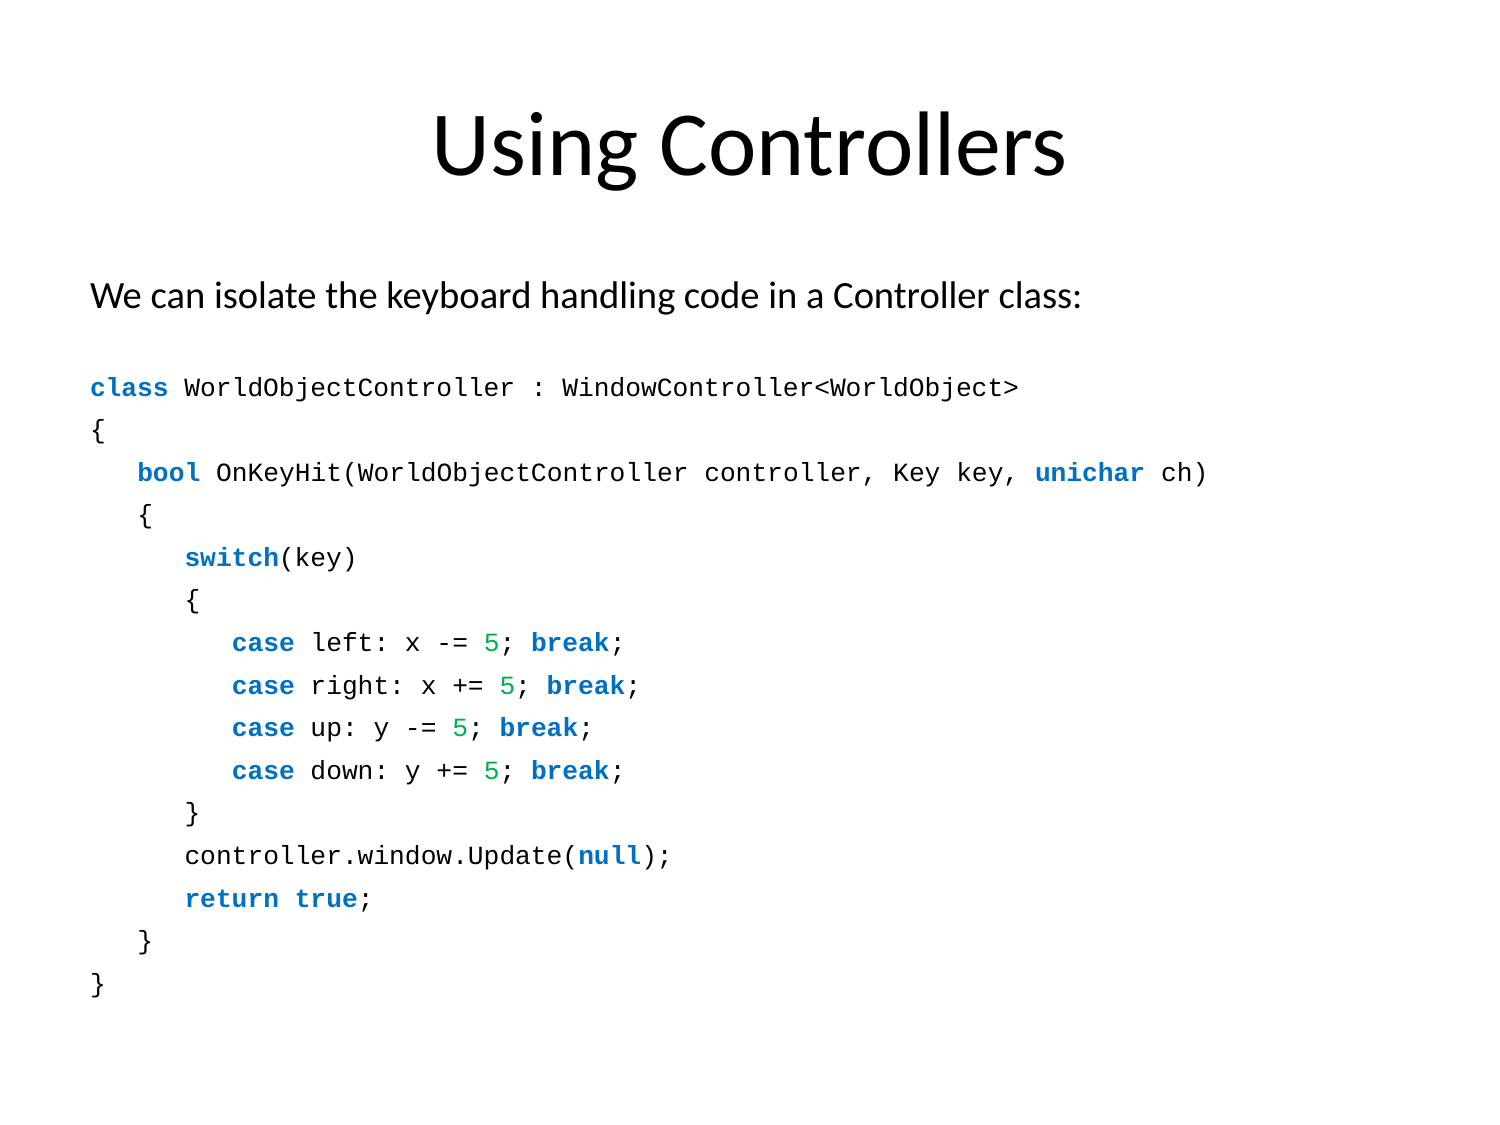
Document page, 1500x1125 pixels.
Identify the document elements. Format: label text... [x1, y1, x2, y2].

title Using Controllers [75, 45, 1425, 233]
list We can isolate the keyboard handling code in a Controller class: class WorldObjectController : WindowController<WorldObject> { bool OnKeyHit(WorldObjectController controller, Key key, unichar ch) { switch(key) { case left: x -= 5; break; case right: x += 5; break; case up: y -= 5; break; case down: y += 5; break; } controller.window.Update(null); return true; } } [75, 262, 1425, 1005]
